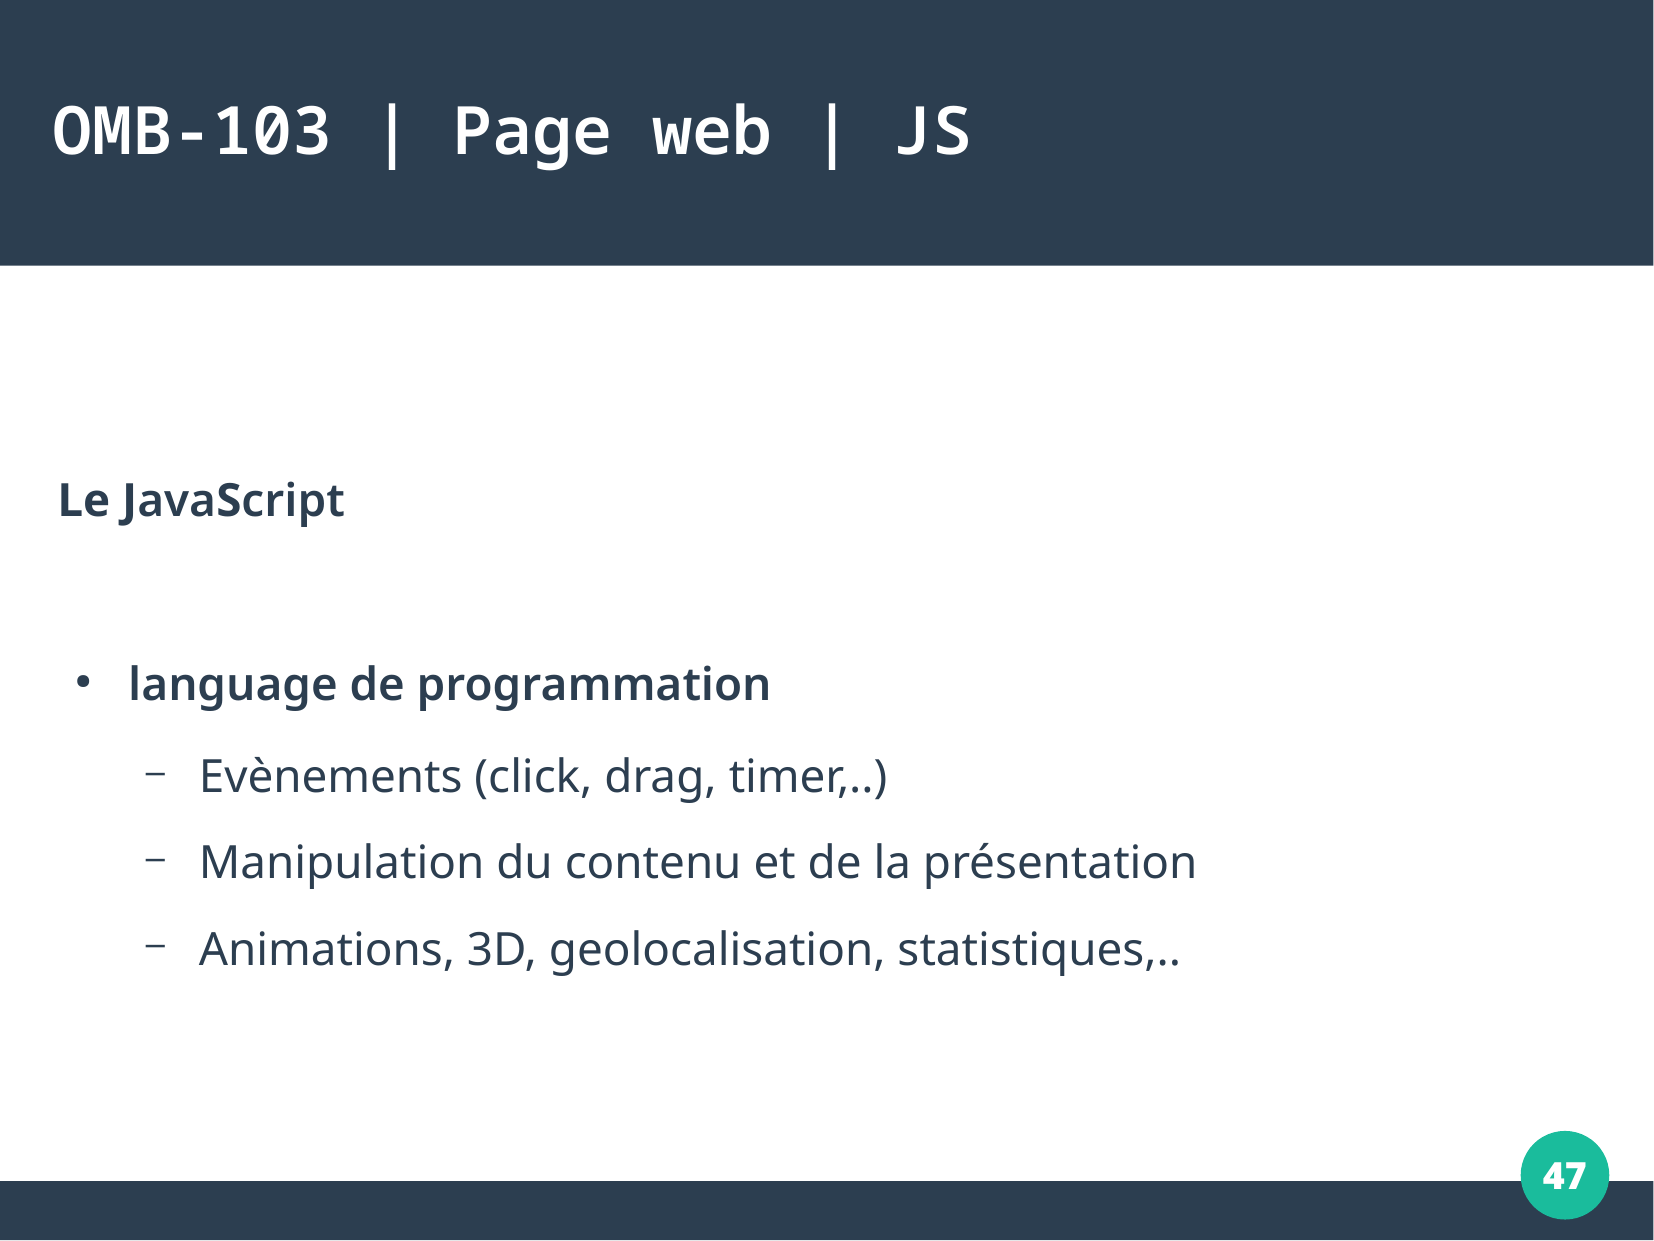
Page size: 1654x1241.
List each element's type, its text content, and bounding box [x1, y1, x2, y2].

list Le JavaScript language de programmation Evènements (click, drag, timer,..) Manipulation du contenu et de la présentation Animations, 3D, geolocalisation, statistiques,.. [57, 265, 1645, 1181]
title OMB-103 | Page web | JS [52, 49, 1588, 208]
